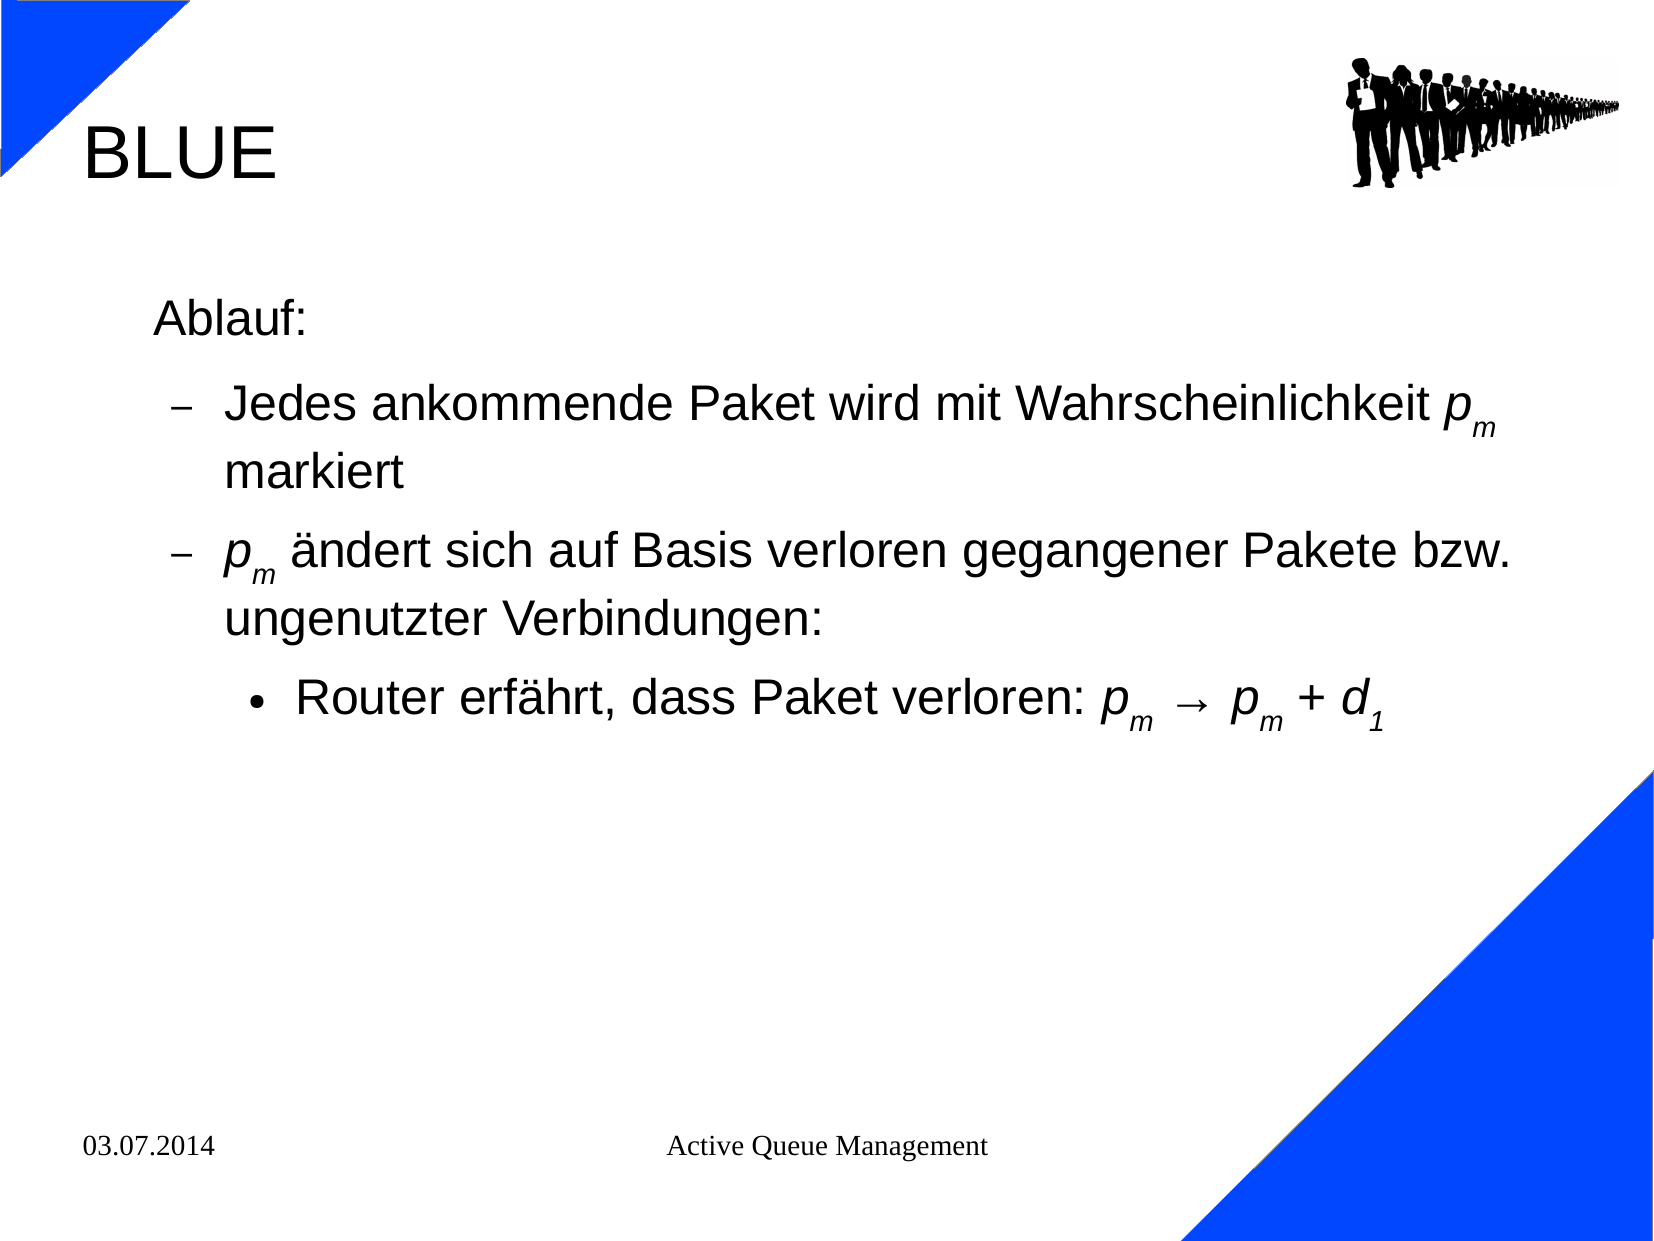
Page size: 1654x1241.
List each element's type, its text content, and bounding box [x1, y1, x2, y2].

text_box [1180, 770, 1654, 1241]
picture [1346, 58, 1619, 188]
text_box [0, 0, 190, 177]
title BLUE [82, 49, 1571, 257]
list Ablauf: Jedes ankommende Paket wird mit Wahrscheinlichkeit pm markiert pm ändert sich auf Basis verloren gegangener Pakete bzw. ungenutzter Verbindungen: Router erfährt, dass Paket verloren: pm → pm + d1 [82, 290, 1571, 1109]
